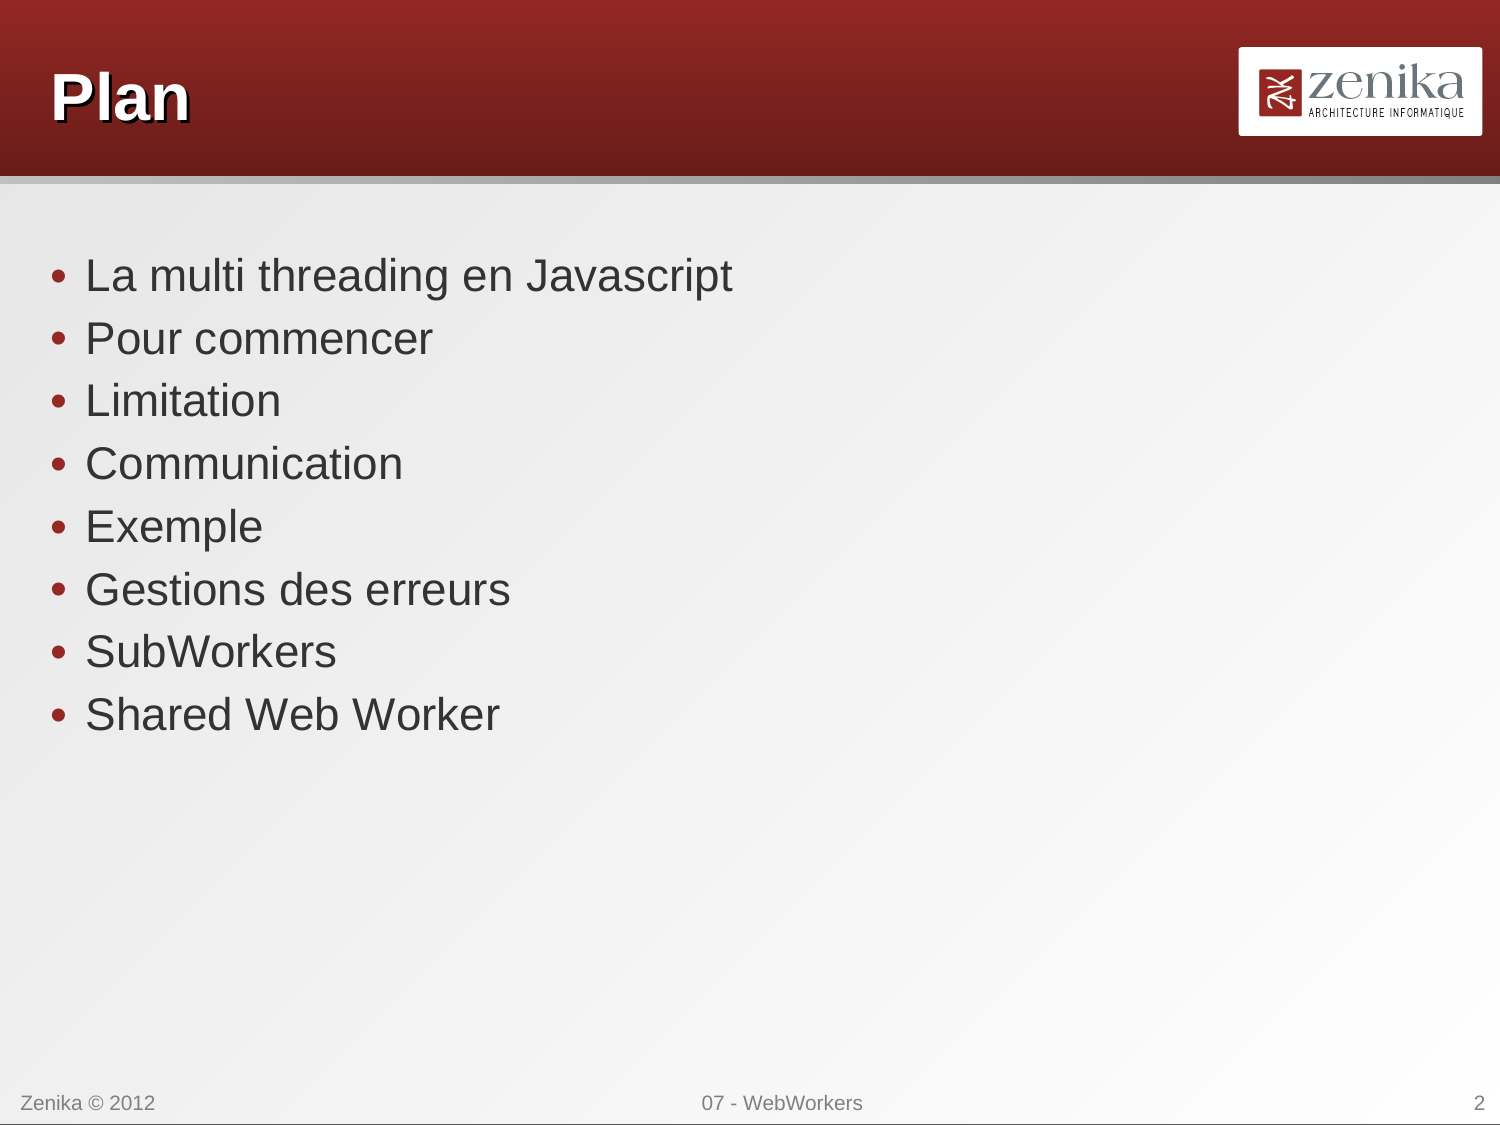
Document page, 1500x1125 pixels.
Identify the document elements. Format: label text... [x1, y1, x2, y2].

title Plan [50, 15, 1206, 180]
list La multi threading en Javascript Pour commencer Limitation Communication Exemple Gestions des erreurs SubWorkers Shared Web Worker [50, 249, 1435, 1079]
picture [1257, 58, 1464, 125]
